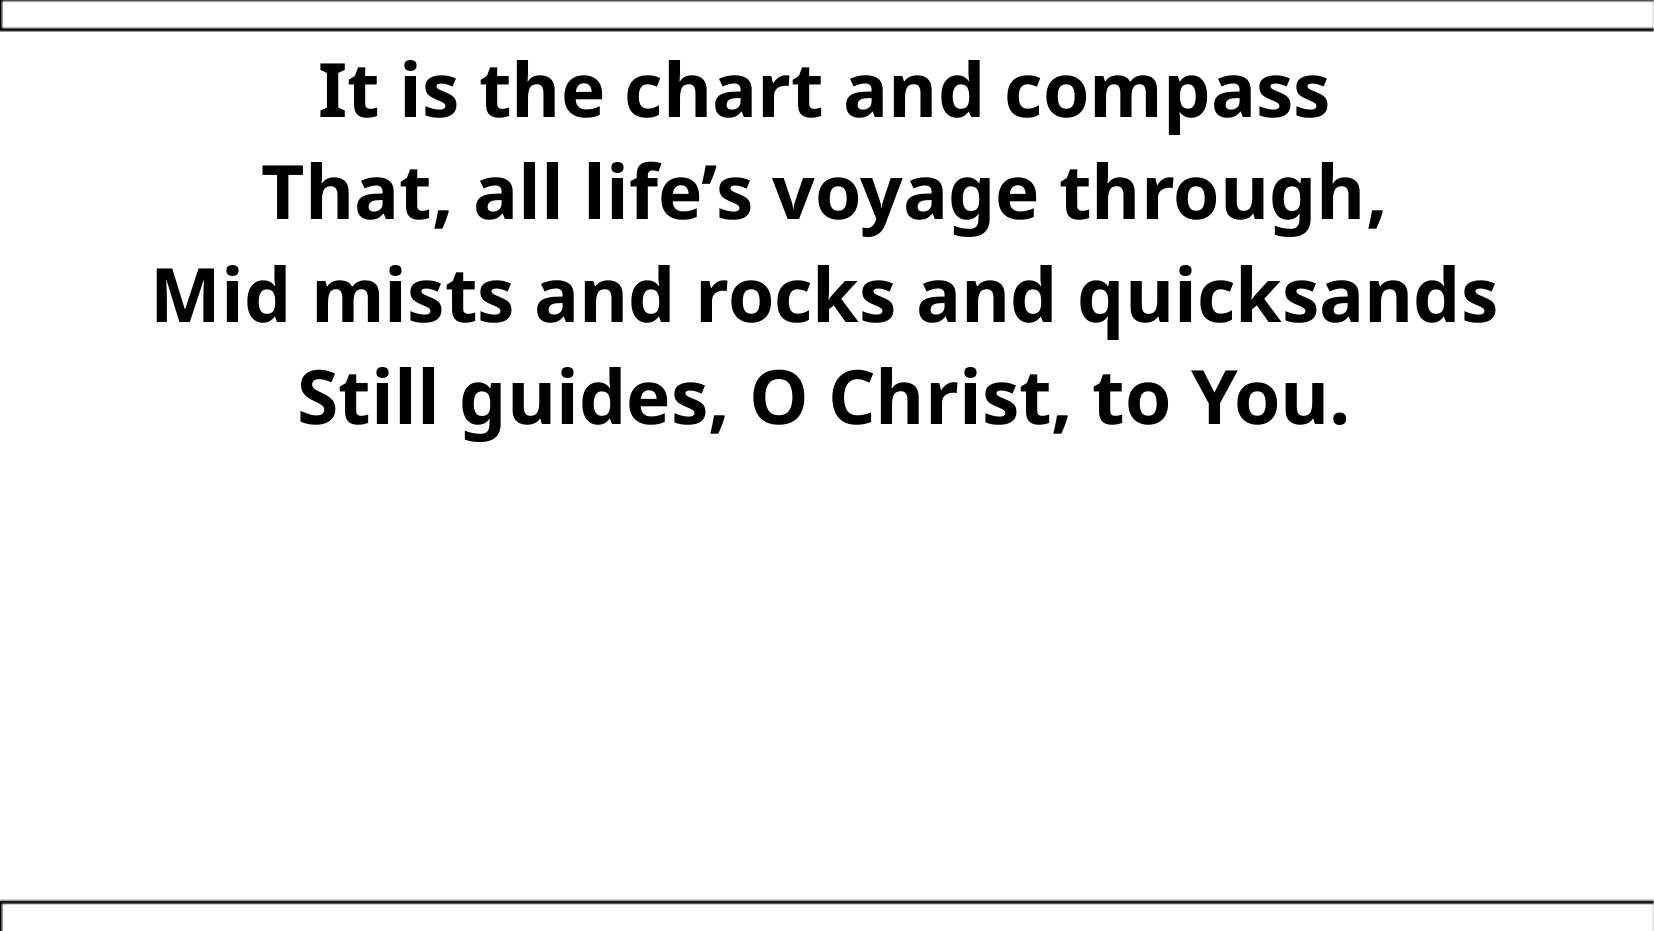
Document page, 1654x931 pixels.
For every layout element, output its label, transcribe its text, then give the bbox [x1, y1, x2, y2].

picture [0, 0, 1654, 931]
text_box It is the chart and compass That, all life’s voyage through, Mid mists and rocks and quicksands Still guides, O Christ, to You. [90, 30, 1561, 445]
